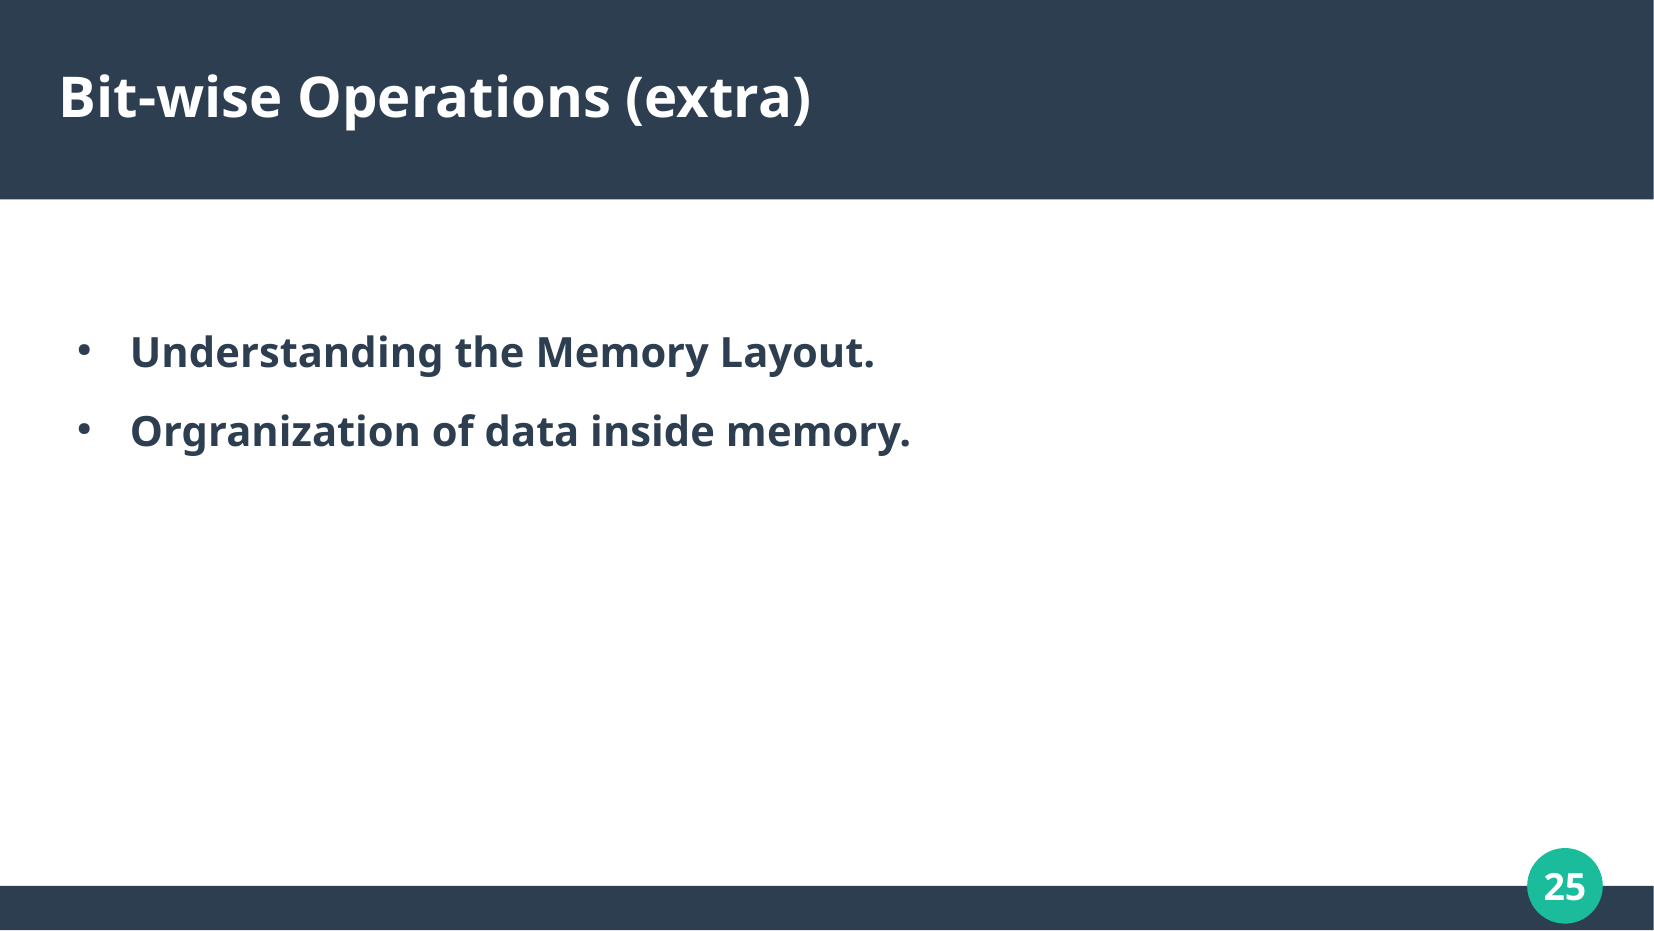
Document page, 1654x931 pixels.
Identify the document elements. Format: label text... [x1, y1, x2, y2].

list Understanding the Memory Layout. Orgranization of data inside memory. [59, 243, 1595, 864]
title Bit-wise Operations (extra) [59, 37, 1595, 156]
